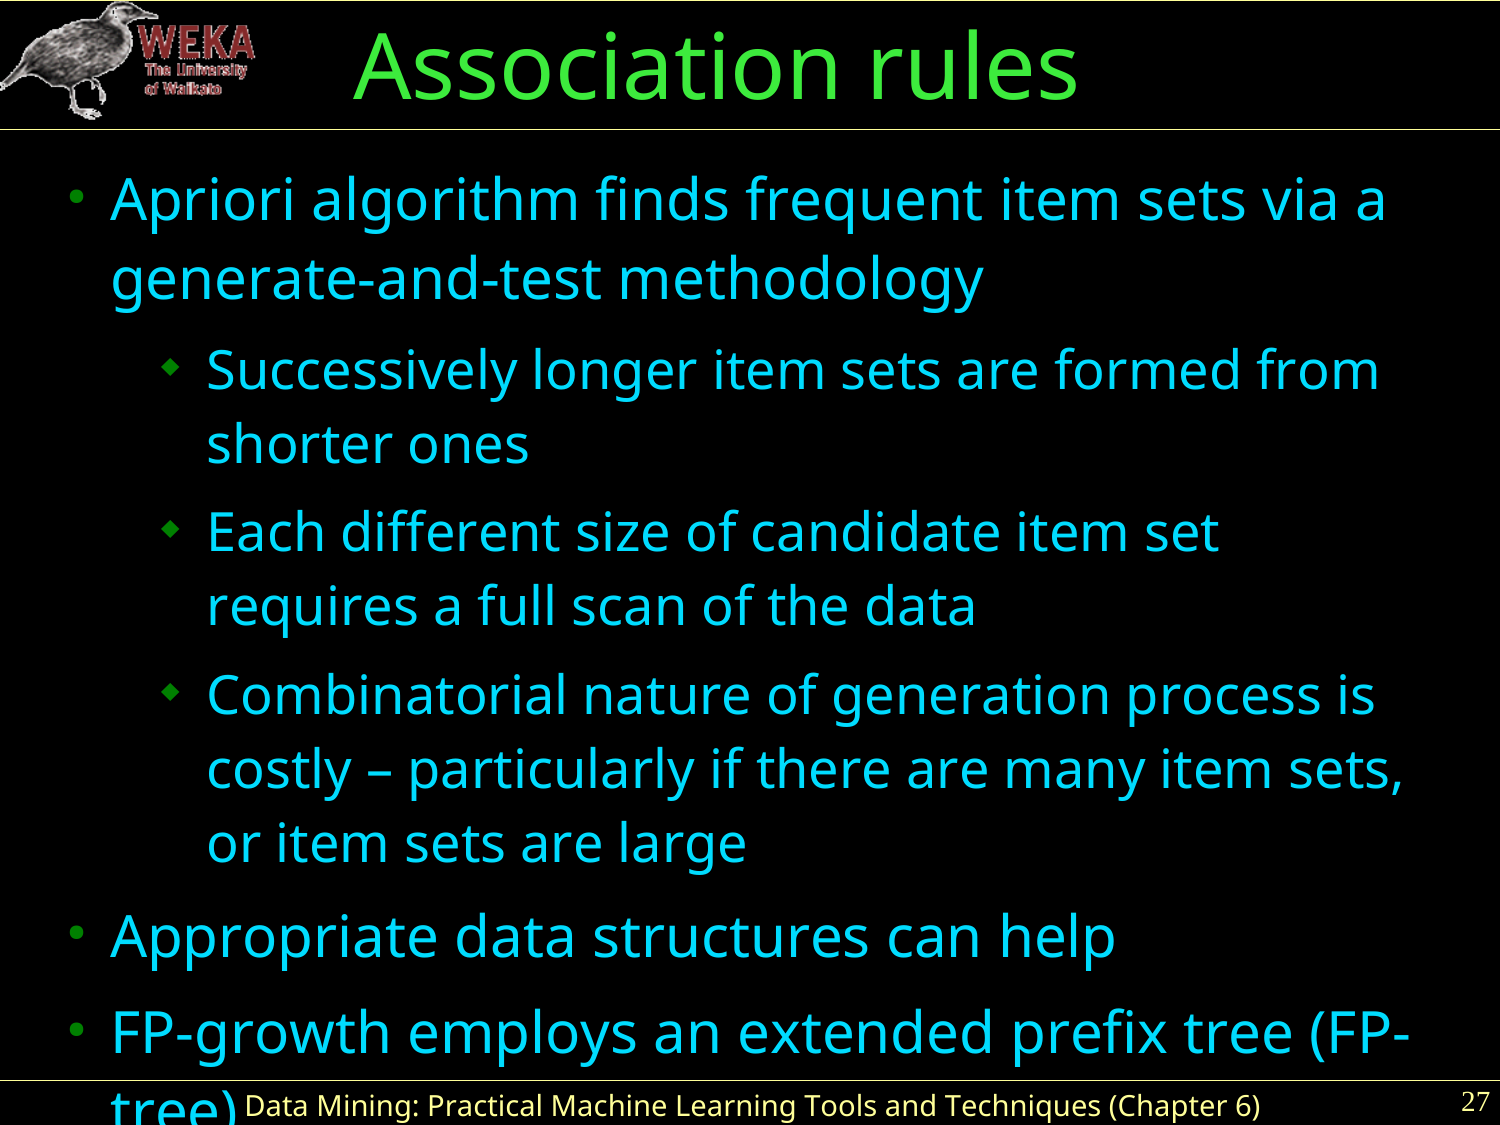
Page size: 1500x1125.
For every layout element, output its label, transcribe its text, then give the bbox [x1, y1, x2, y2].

title Association rules [353, 0, 1429, 159]
list Apriori algorithm finds frequent item sets via a generate-and-test methodology Successively longer item sets are formed from shorter ones Each different size of candidate item set requires a full scan of the data Combinatorial nature of generation process is costly – particularly if there are many item sets, or item sets are large Appropriate data structures can help FP-growth employs an extended prefix tree (FP-tree) [67, 158, 1418, 1093]
picture [0, 1, 266, 129]
